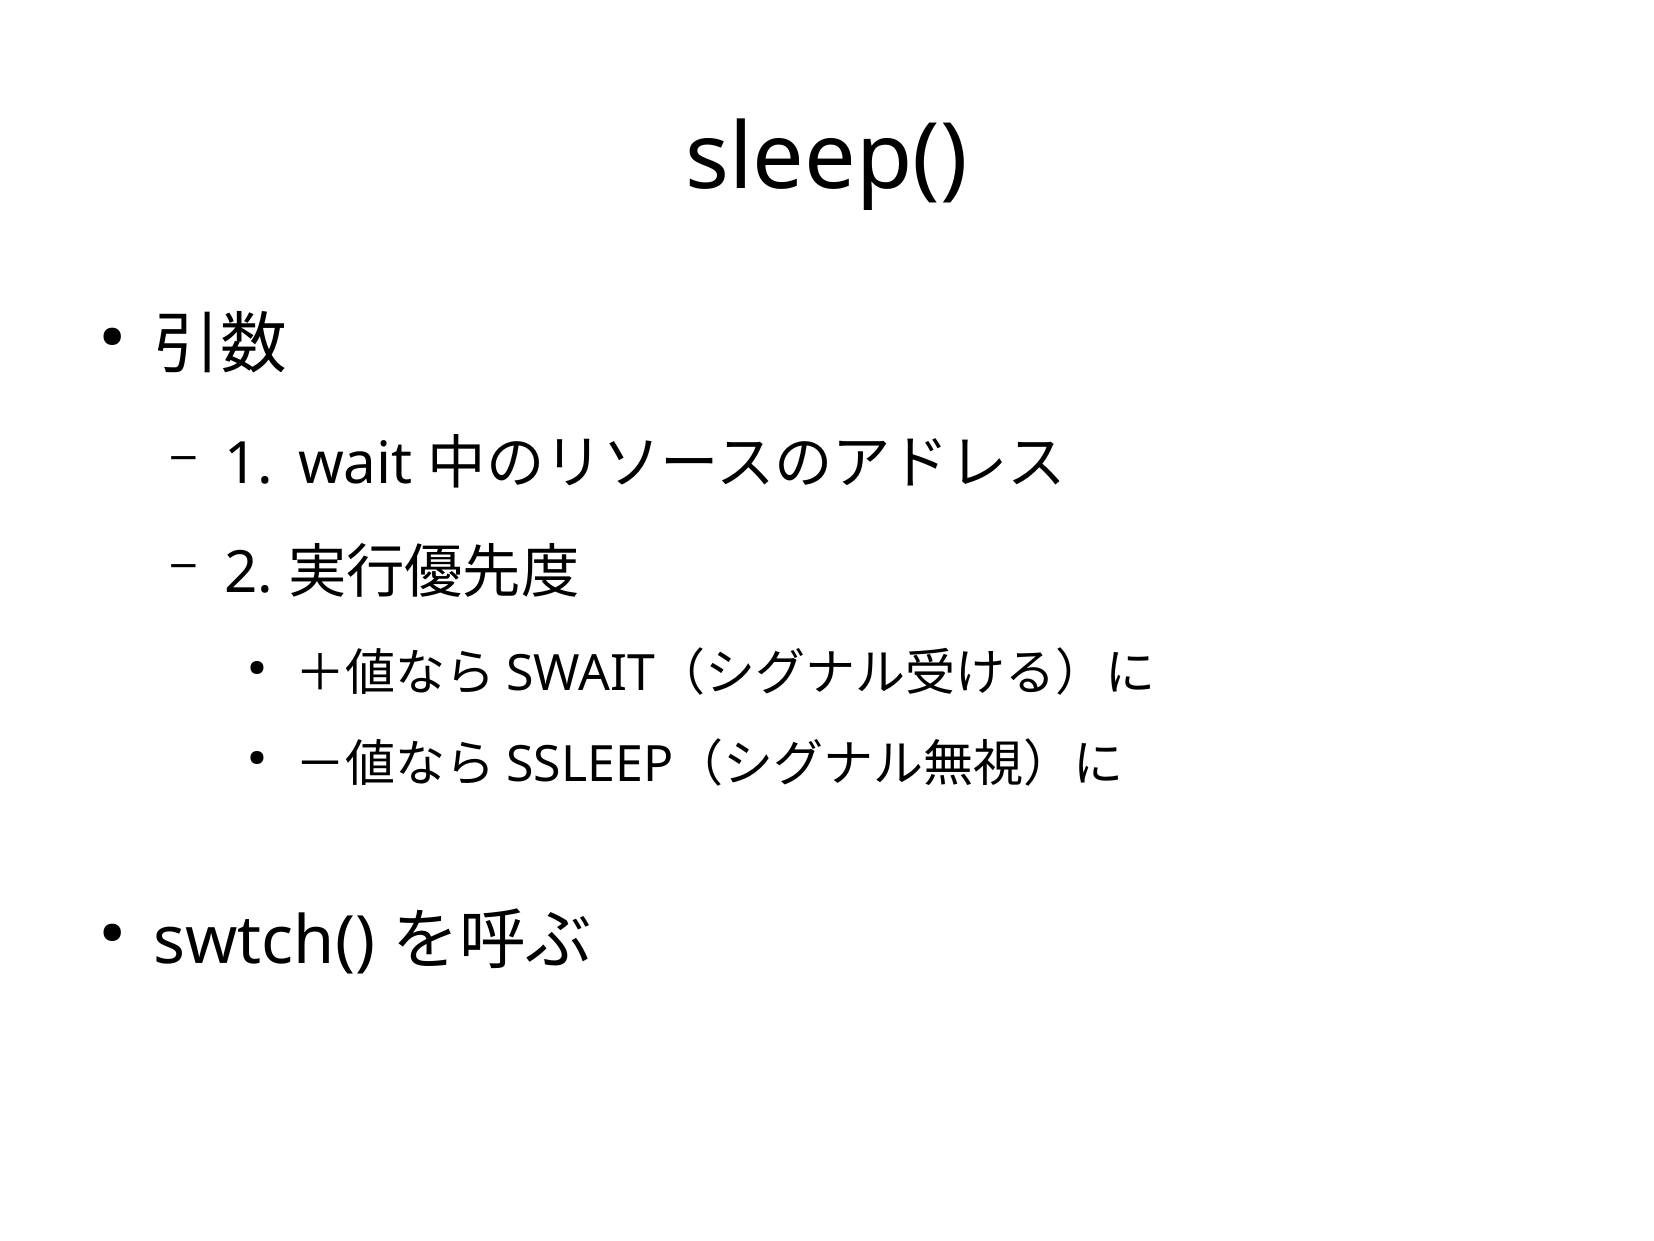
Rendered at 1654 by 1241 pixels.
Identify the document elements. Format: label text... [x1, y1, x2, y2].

title sleep() [82, 49, 1571, 257]
list 引数 1. wait 中のリソースのアドレス 2. 実行優先度 ＋値なら SWAIT（シグナル受ける）に －値なら SSLEEP（シグナル無視）に swtch() を呼ぶ [82, 290, 1538, 1170]
